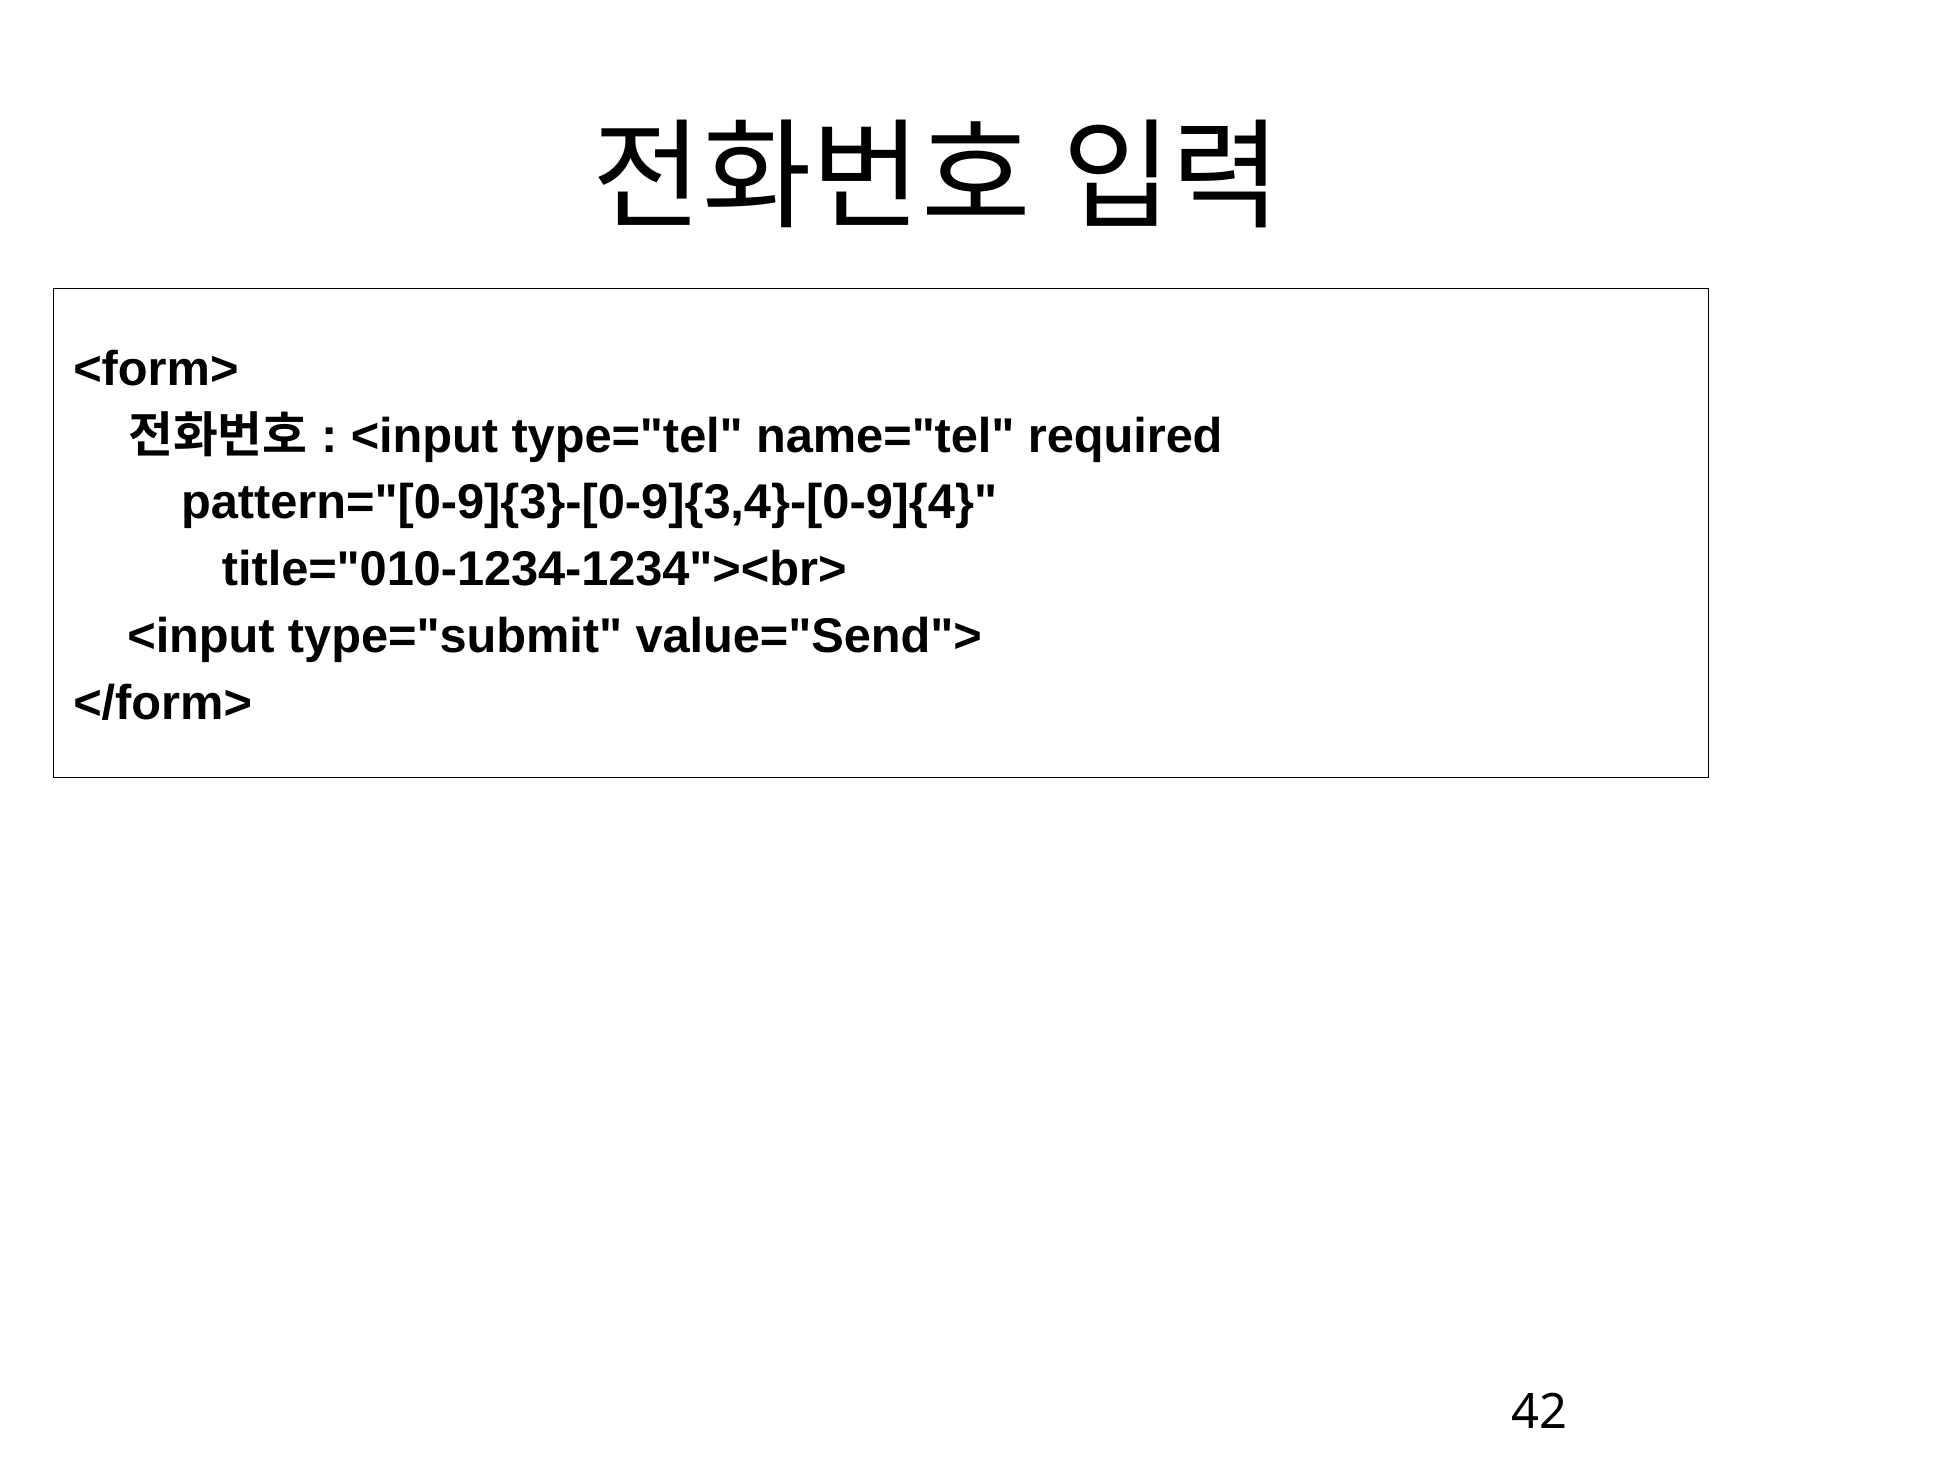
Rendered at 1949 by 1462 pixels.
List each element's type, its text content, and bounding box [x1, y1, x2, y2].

title 전화번호 입력 [156, 92, 1749, 255]
text_box <form> 전화번호 : <input type="tel" name="tel" required pattern="[0-9]{3}-[0-9]{3,4}-[0-9]{4}" title="010-1234-1234"><br> <input type="submit" value="Send"> </form> [53, 288, 1709, 778]
slide_number <숫자> [1496, 1372, 1899, 1462]
